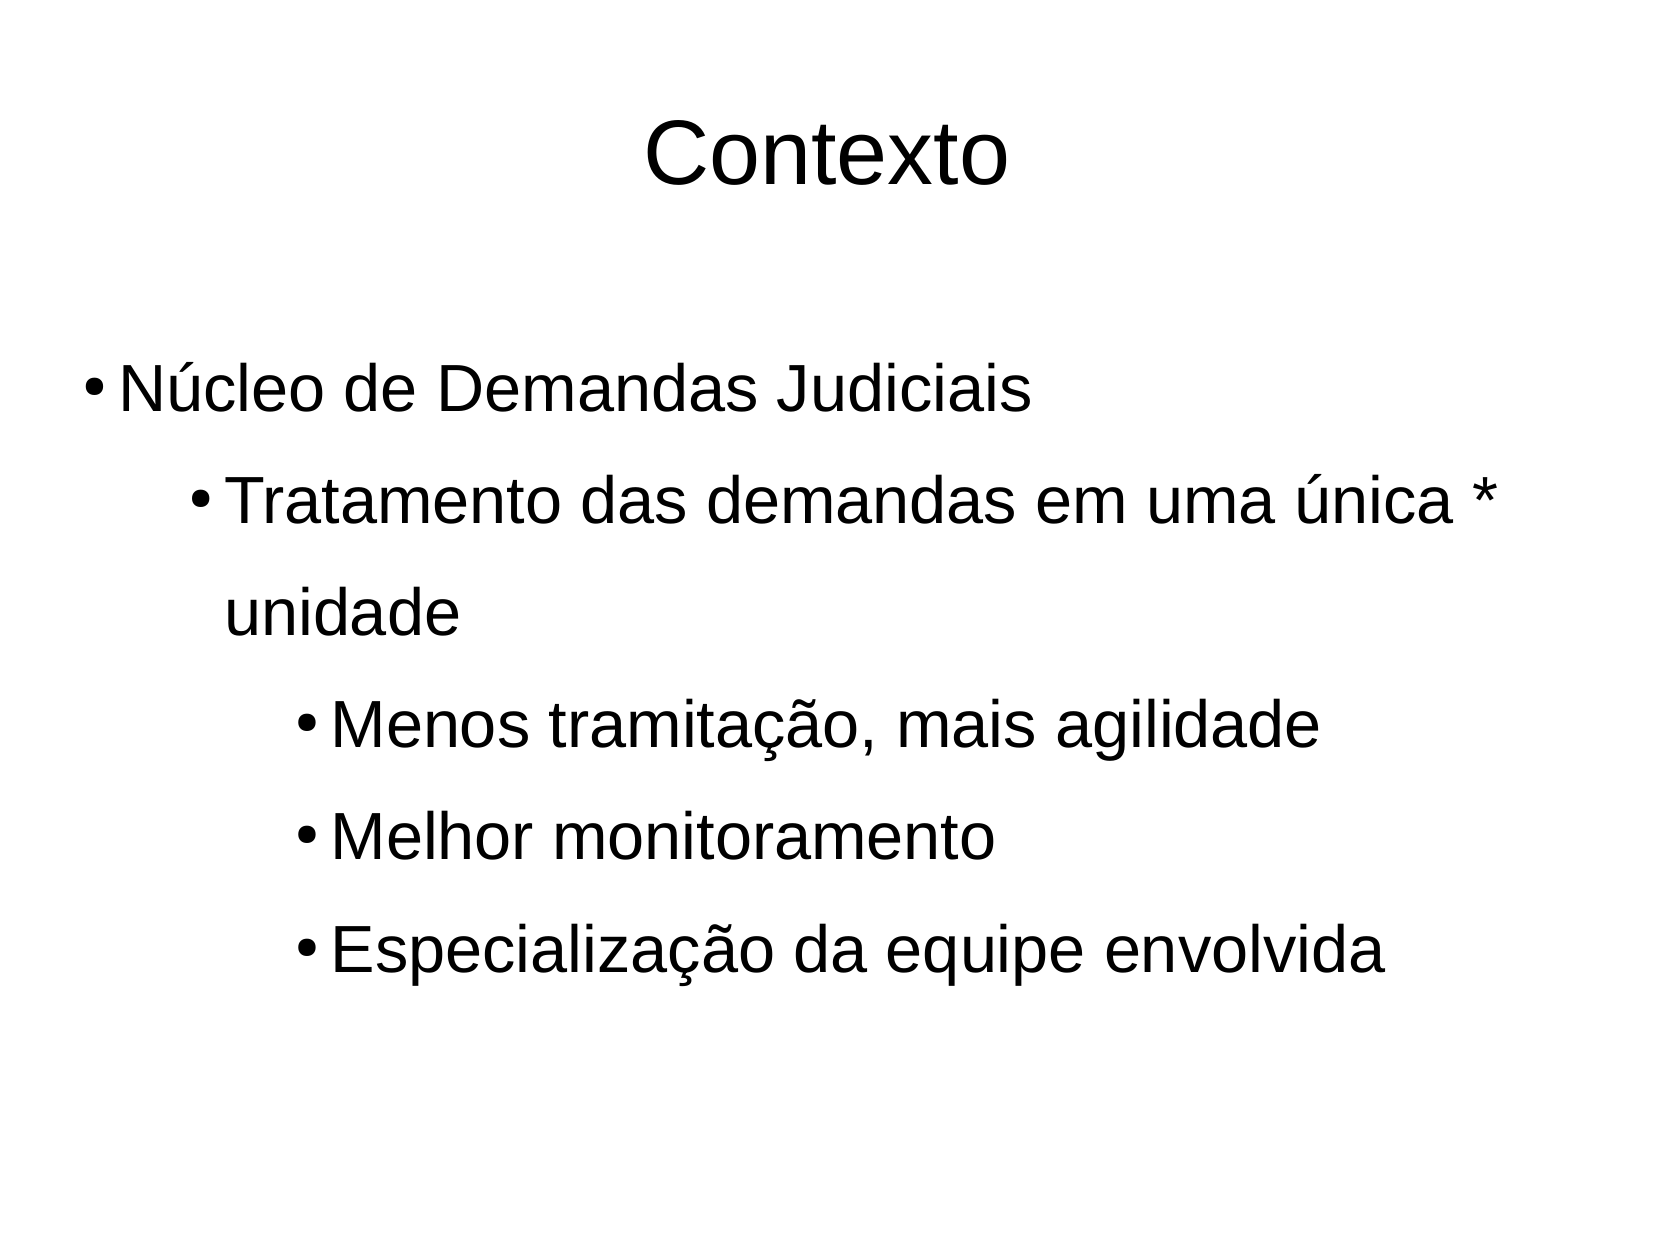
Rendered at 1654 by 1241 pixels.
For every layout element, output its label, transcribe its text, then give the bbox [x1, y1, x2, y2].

subtitle Núcleo de Demandas Judiciais Tratamento das demandas em uma única * unidade Menos tramitação, mais agilidade Melhor monitoramento Especialização da equipe envolvida [82, 290, 1571, 1010]
title Contexto [82, 49, 1571, 257]
